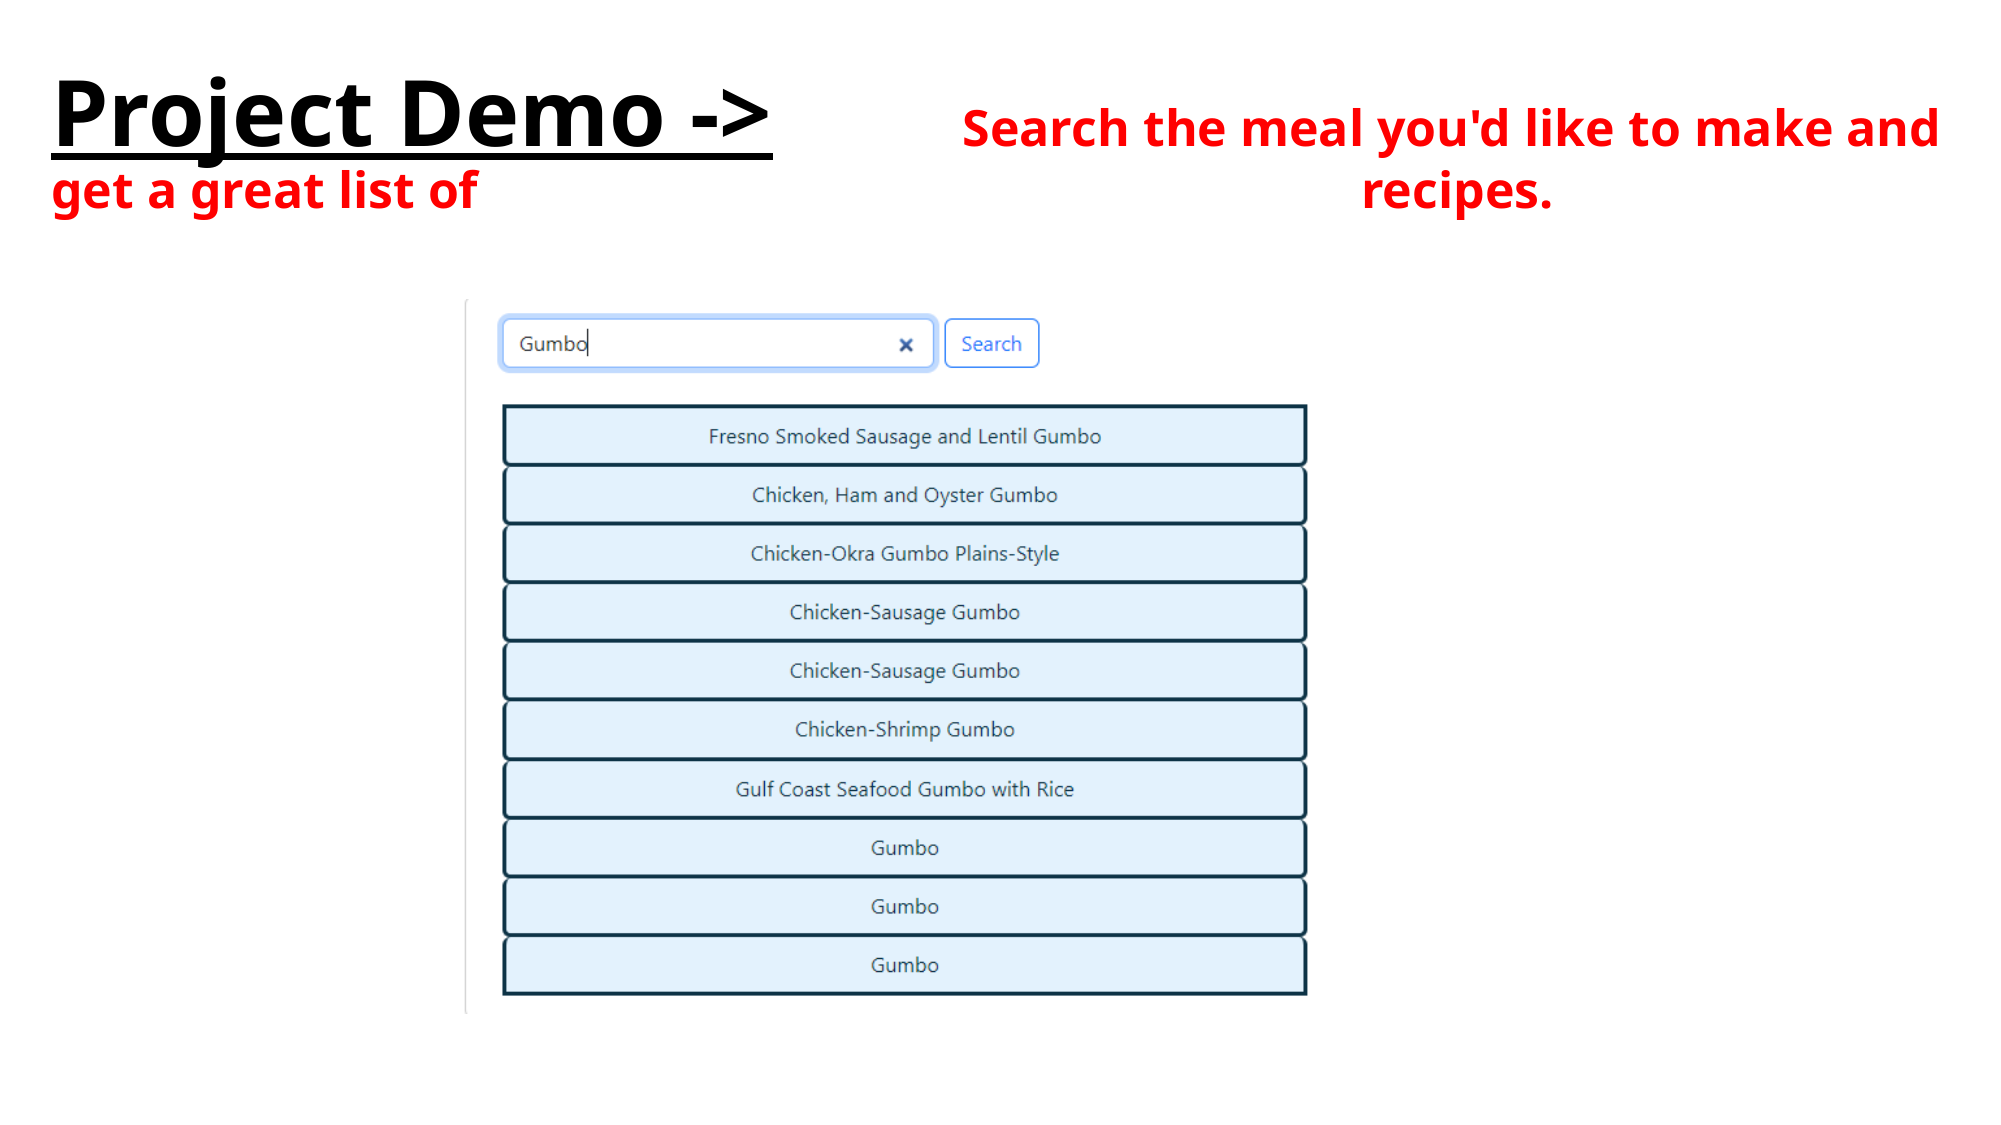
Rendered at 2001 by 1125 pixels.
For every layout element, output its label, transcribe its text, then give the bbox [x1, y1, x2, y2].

title Project Demo -> Search the meal you'd like to make and get a great list of recipes. [36, 32, 1959, 254]
picture [448, 299, 1552, 1014]
